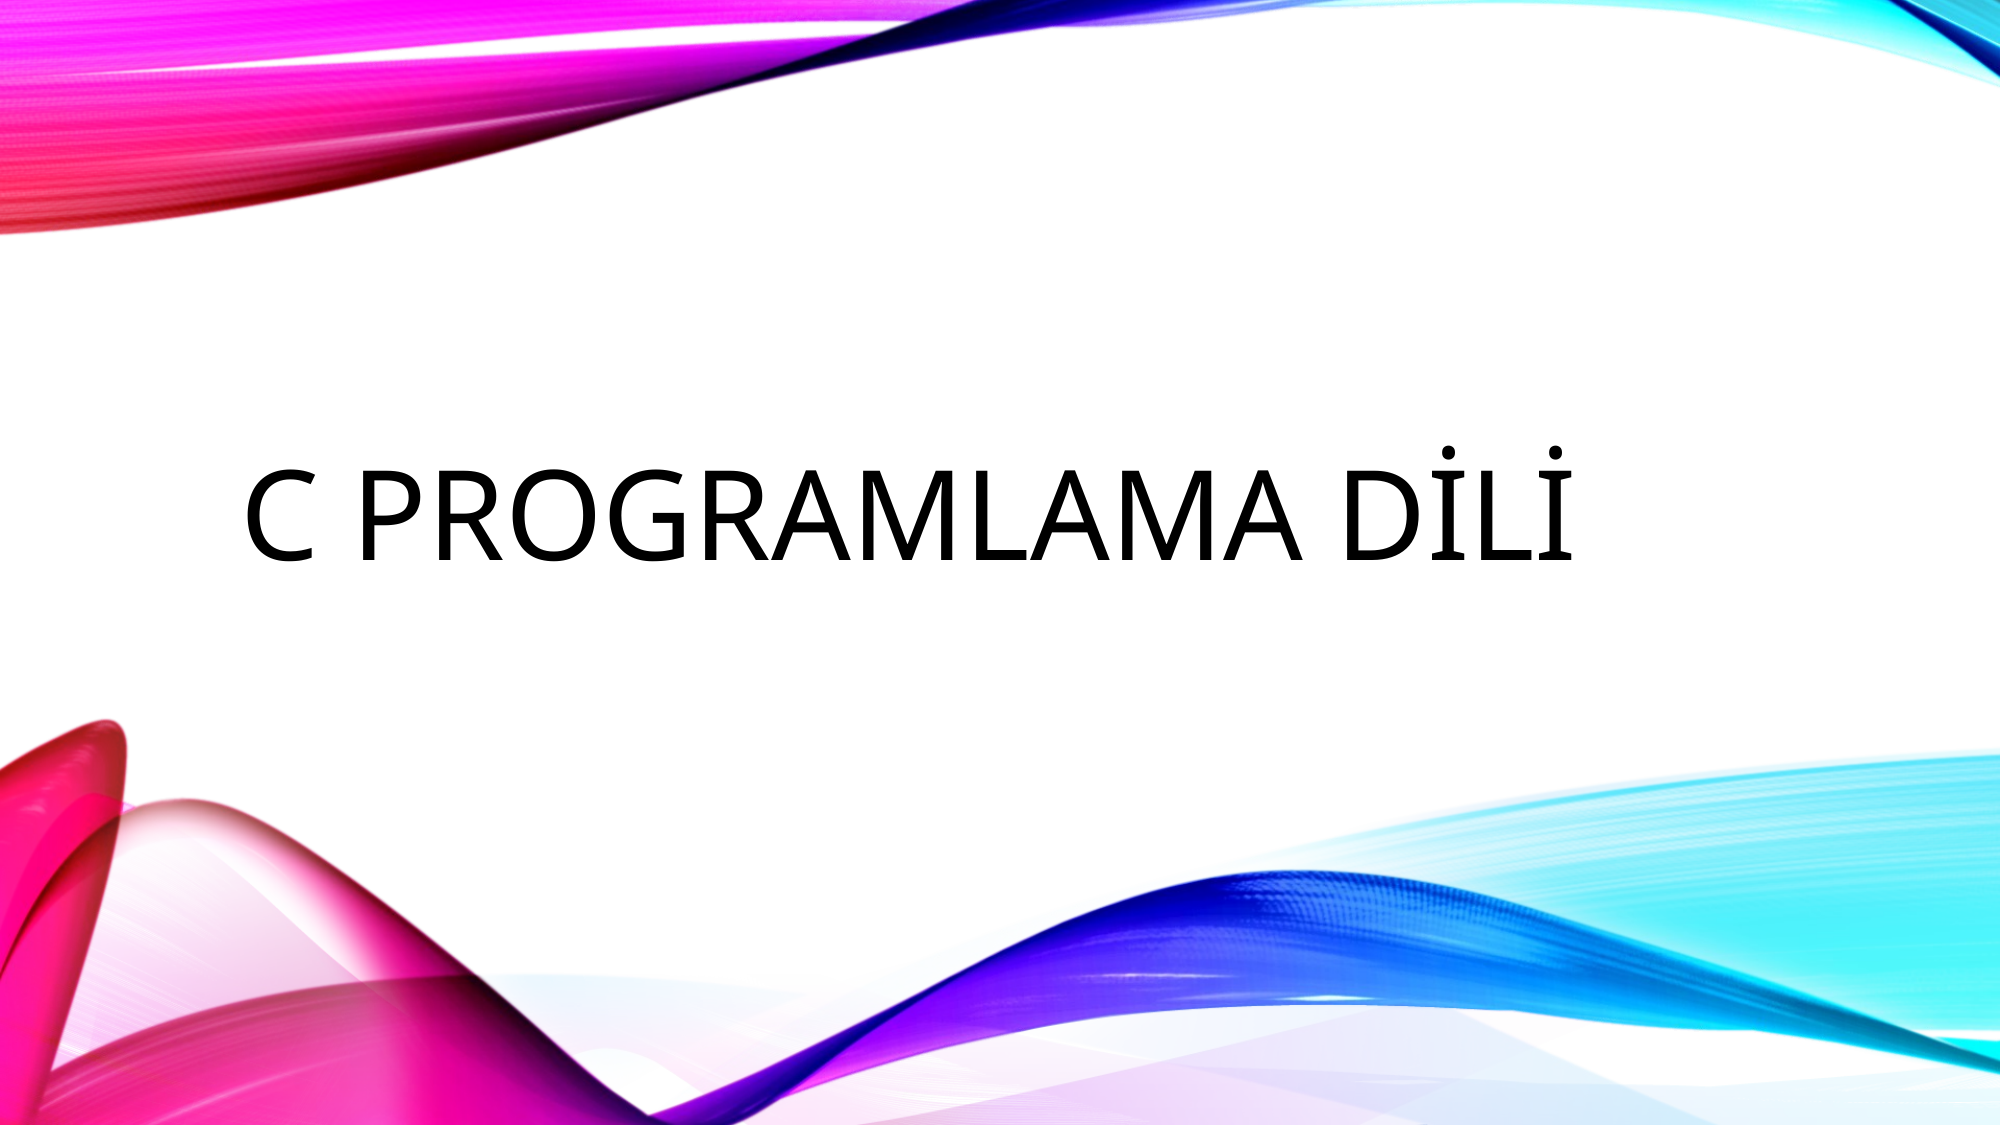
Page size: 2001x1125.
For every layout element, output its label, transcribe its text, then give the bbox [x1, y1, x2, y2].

picture [0, 0, 2000, 237]
picture [0, 717, 2000, 1125]
title C PROGRAMLAMA DİLİ [225, 295, 1775, 596]
